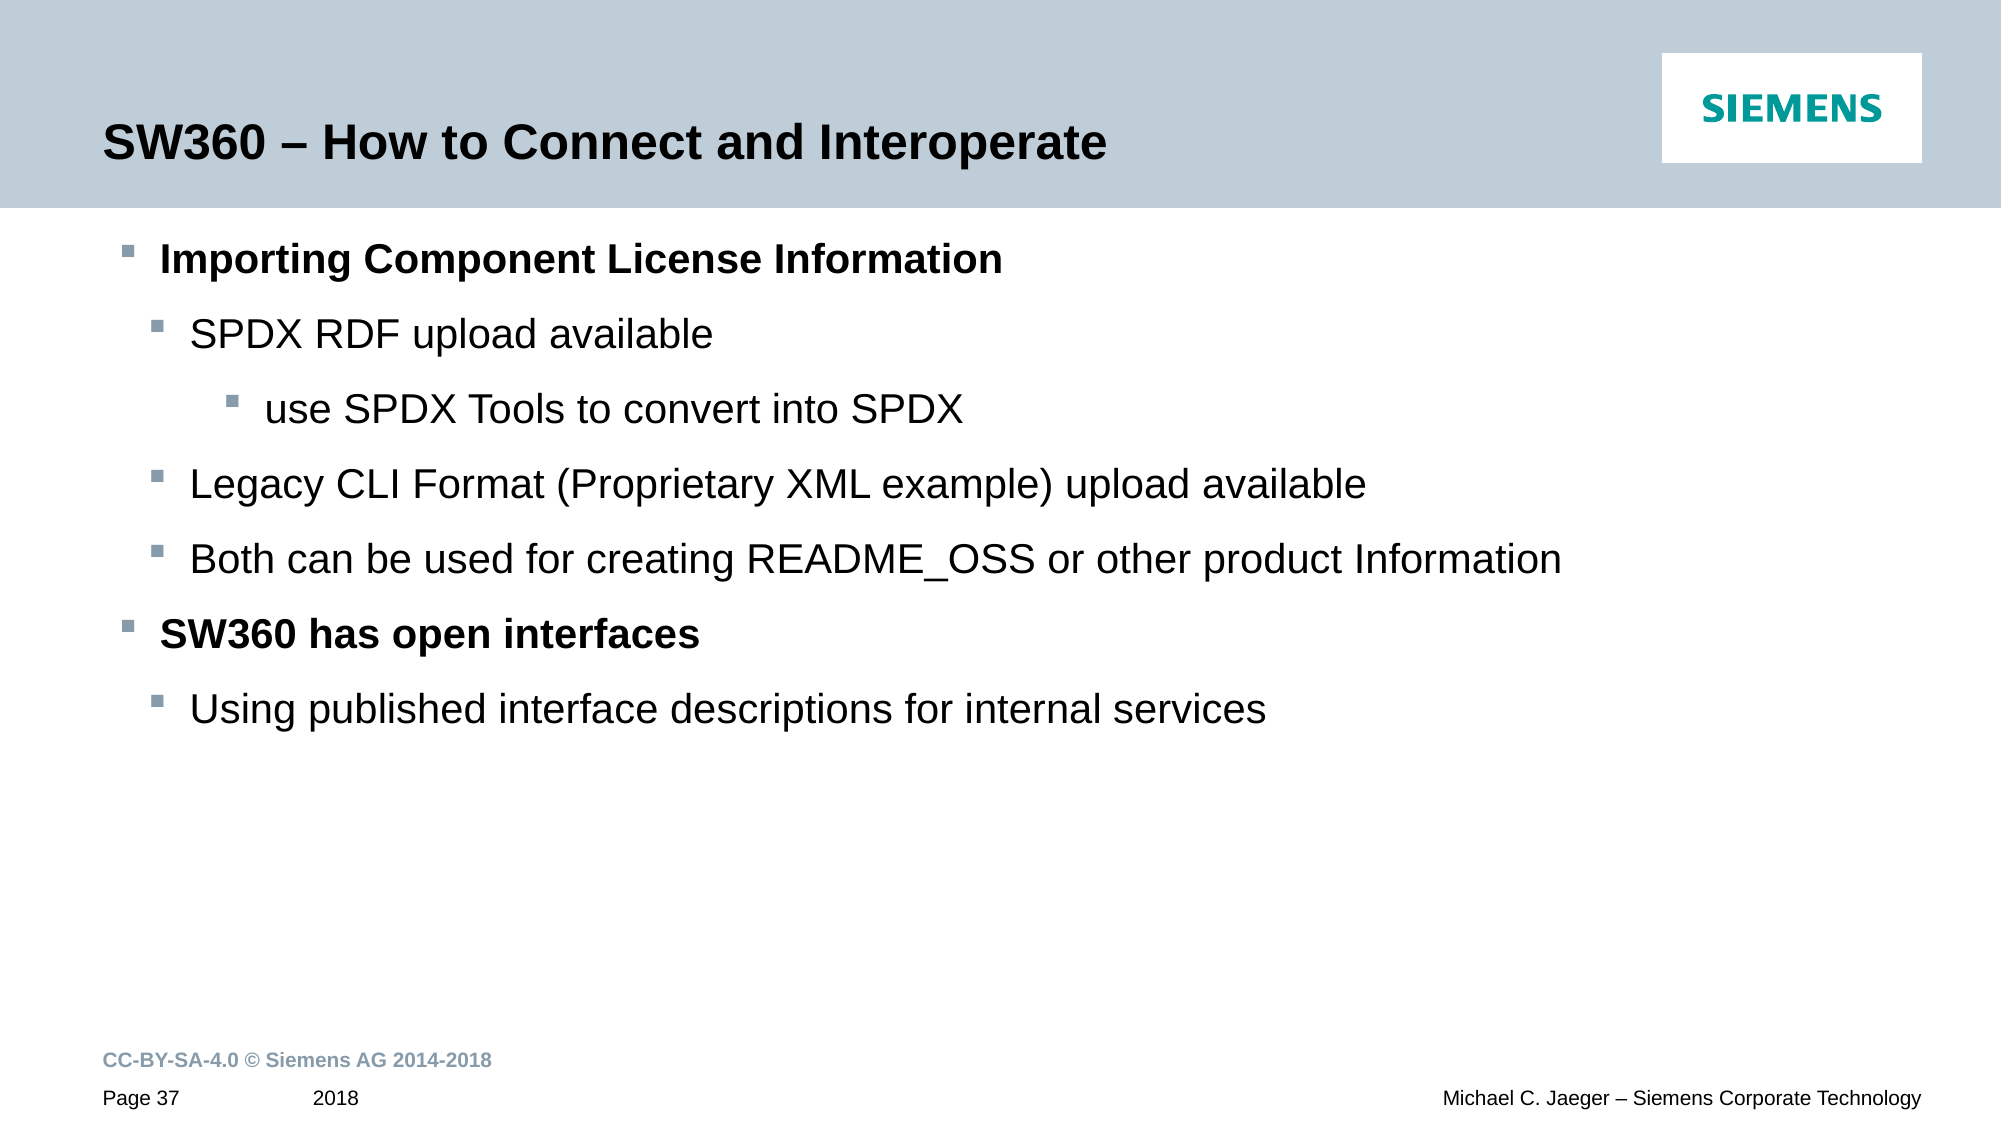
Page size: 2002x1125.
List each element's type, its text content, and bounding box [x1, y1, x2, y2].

text_box Importing Component License Information SPDX RDF upload available use SPDX Tools to convert into SPDX Legacy CLI Format (Proprietary XML example) upload available Both can be used for creating README_OSS or other product Information SW360 has open interfaces Using published interface descriptions for internal services [118, 231, 1915, 732]
title SW360 – How to Connect and Interoperate [0, 0, 2001, 208]
